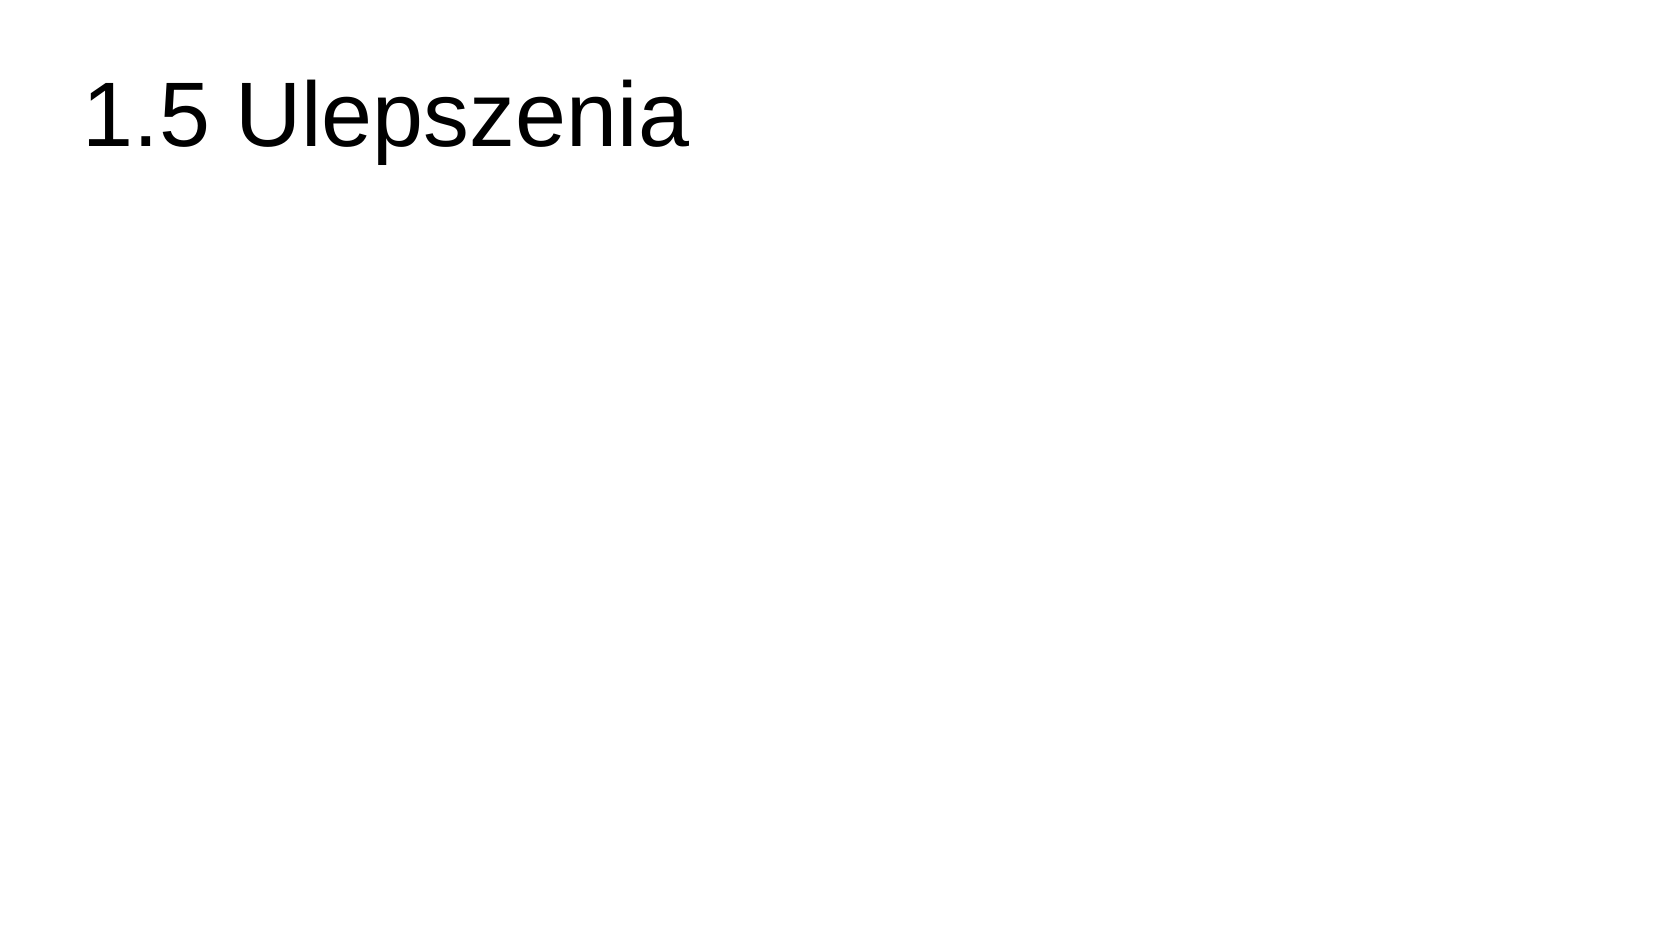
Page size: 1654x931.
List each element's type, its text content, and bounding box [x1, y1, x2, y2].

title 1.5 Ulepszenia [82, 37, 1571, 193]
